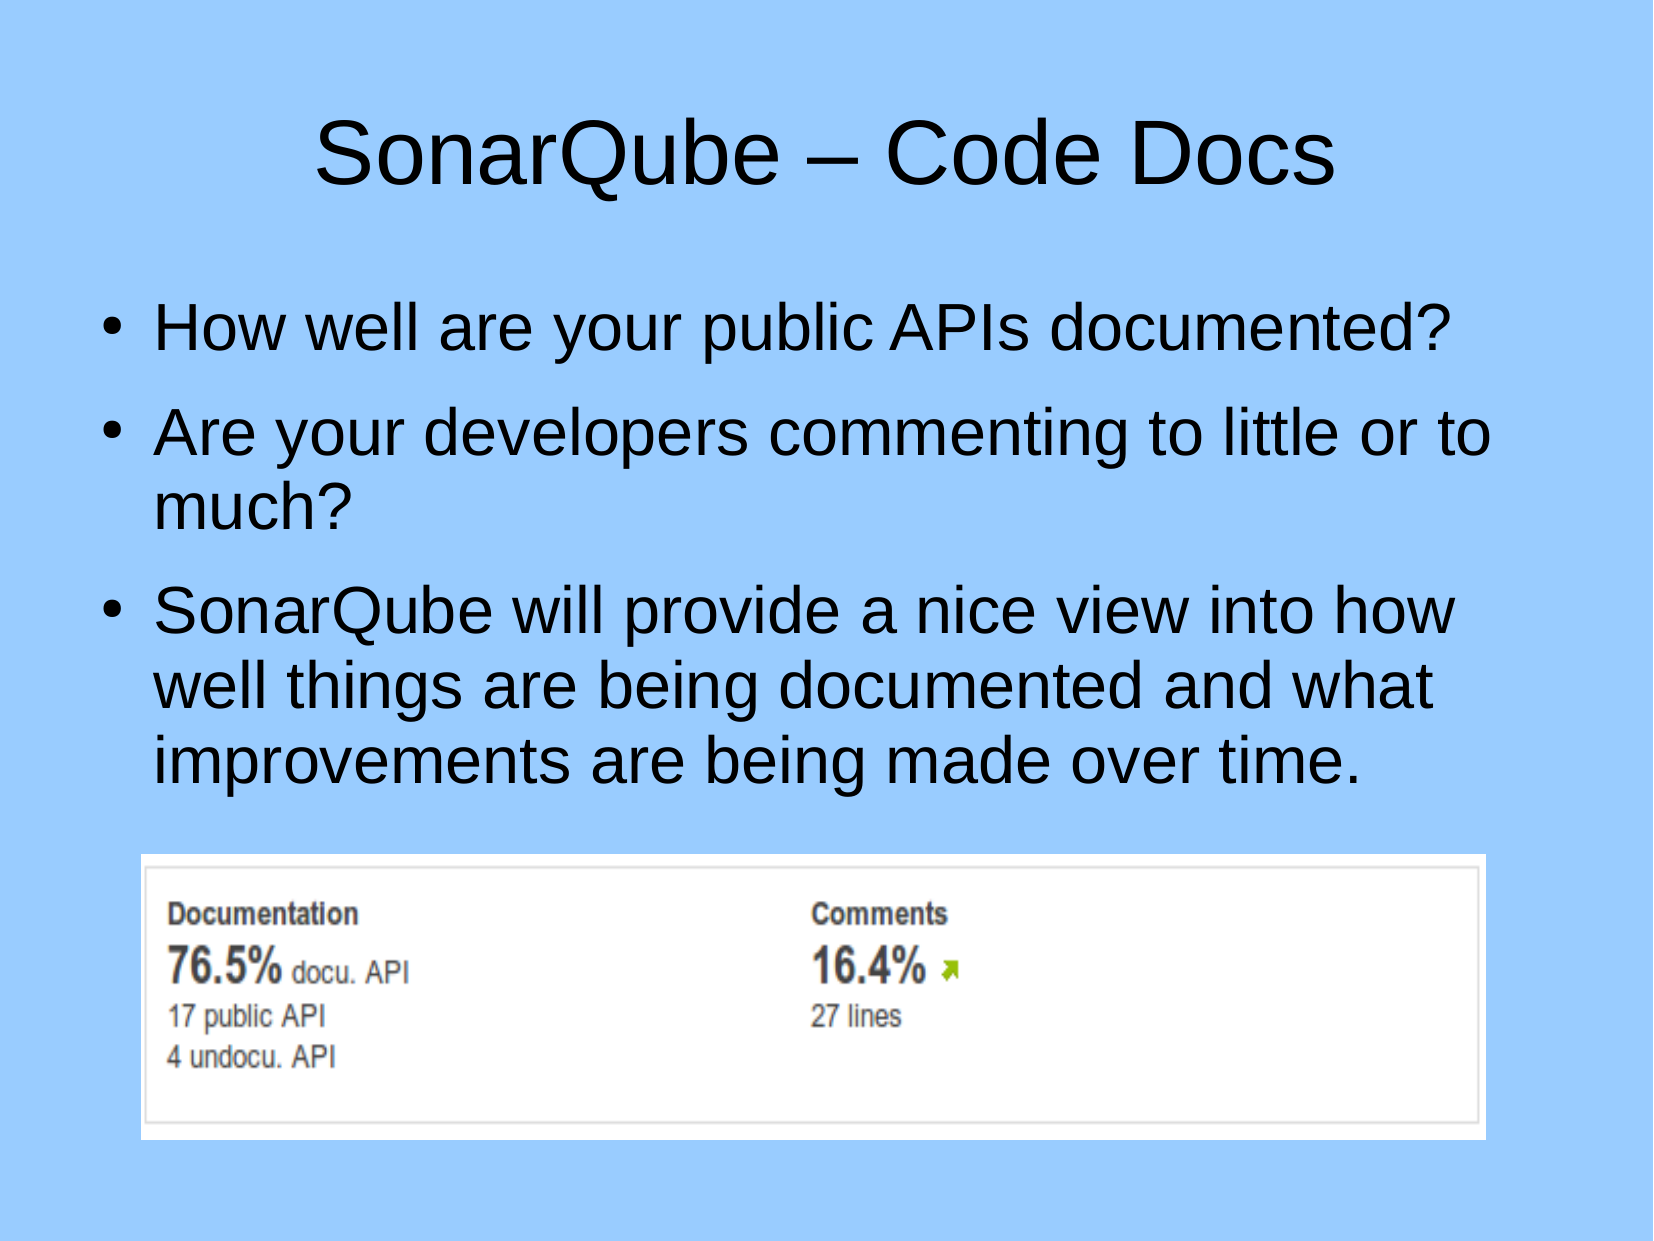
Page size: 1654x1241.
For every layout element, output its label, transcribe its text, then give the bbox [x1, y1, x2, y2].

title SonarQube – Code Docs [82, 49, 1571, 257]
list How well are your public APIs documented? Are your developers commenting to little or to much? SonarQube will provide a nice view into how well things are being documented and what improvements are being made over time. [82, 290, 1571, 1010]
picture [141, 854, 1486, 1141]
